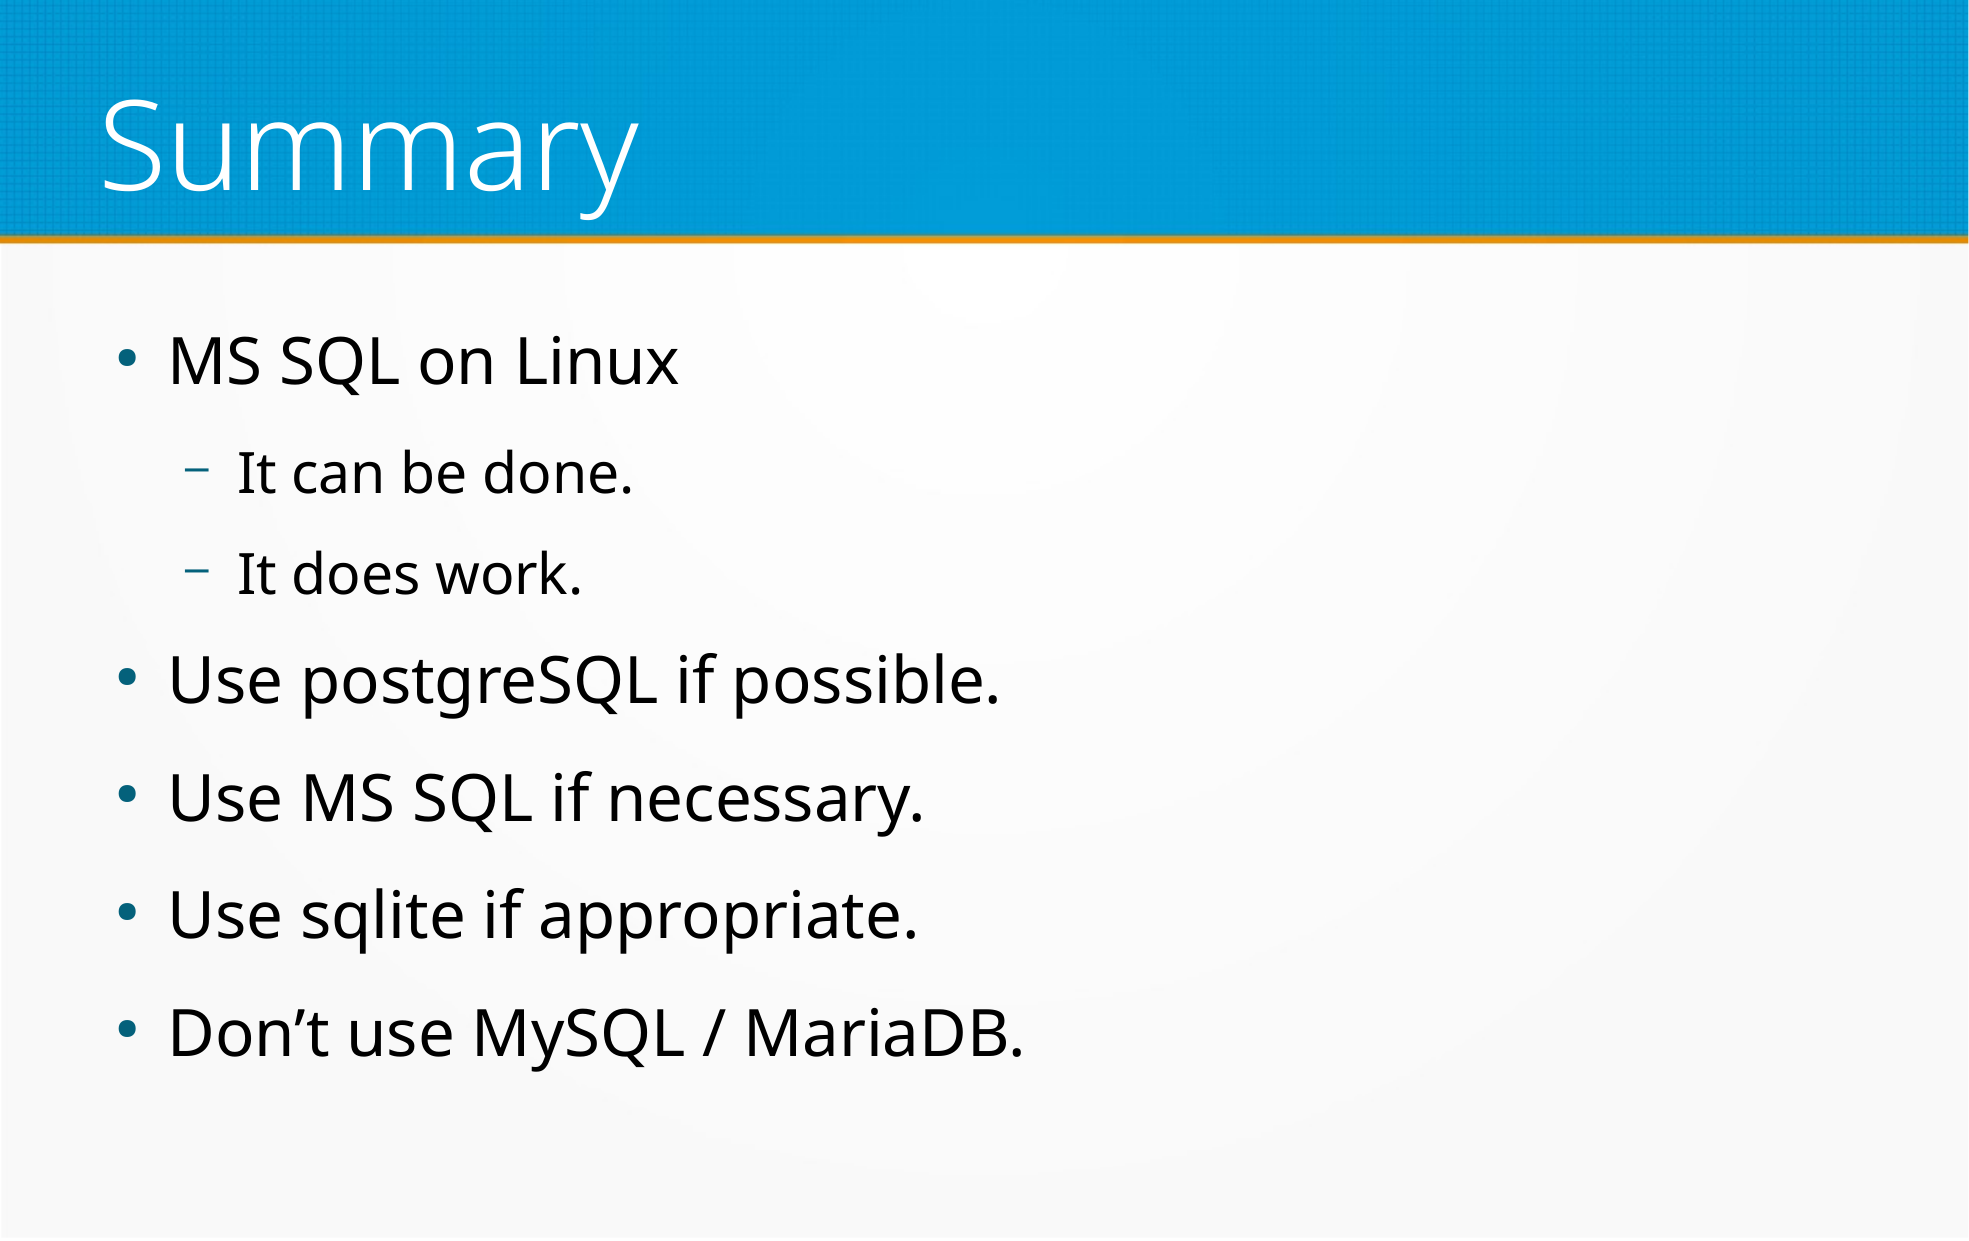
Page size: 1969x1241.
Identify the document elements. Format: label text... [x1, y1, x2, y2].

picture [0, 233, 1969, 1241]
list MS SQL on Linux It can be done. It does work. Use postgreSQL if possible. Use MS SQL if necessary. Use sqlite if appropriate. Don’t use MySQL / MariaDB. [98, 315, 1861, 1081]
title Summary [98, 19, 1870, 227]
